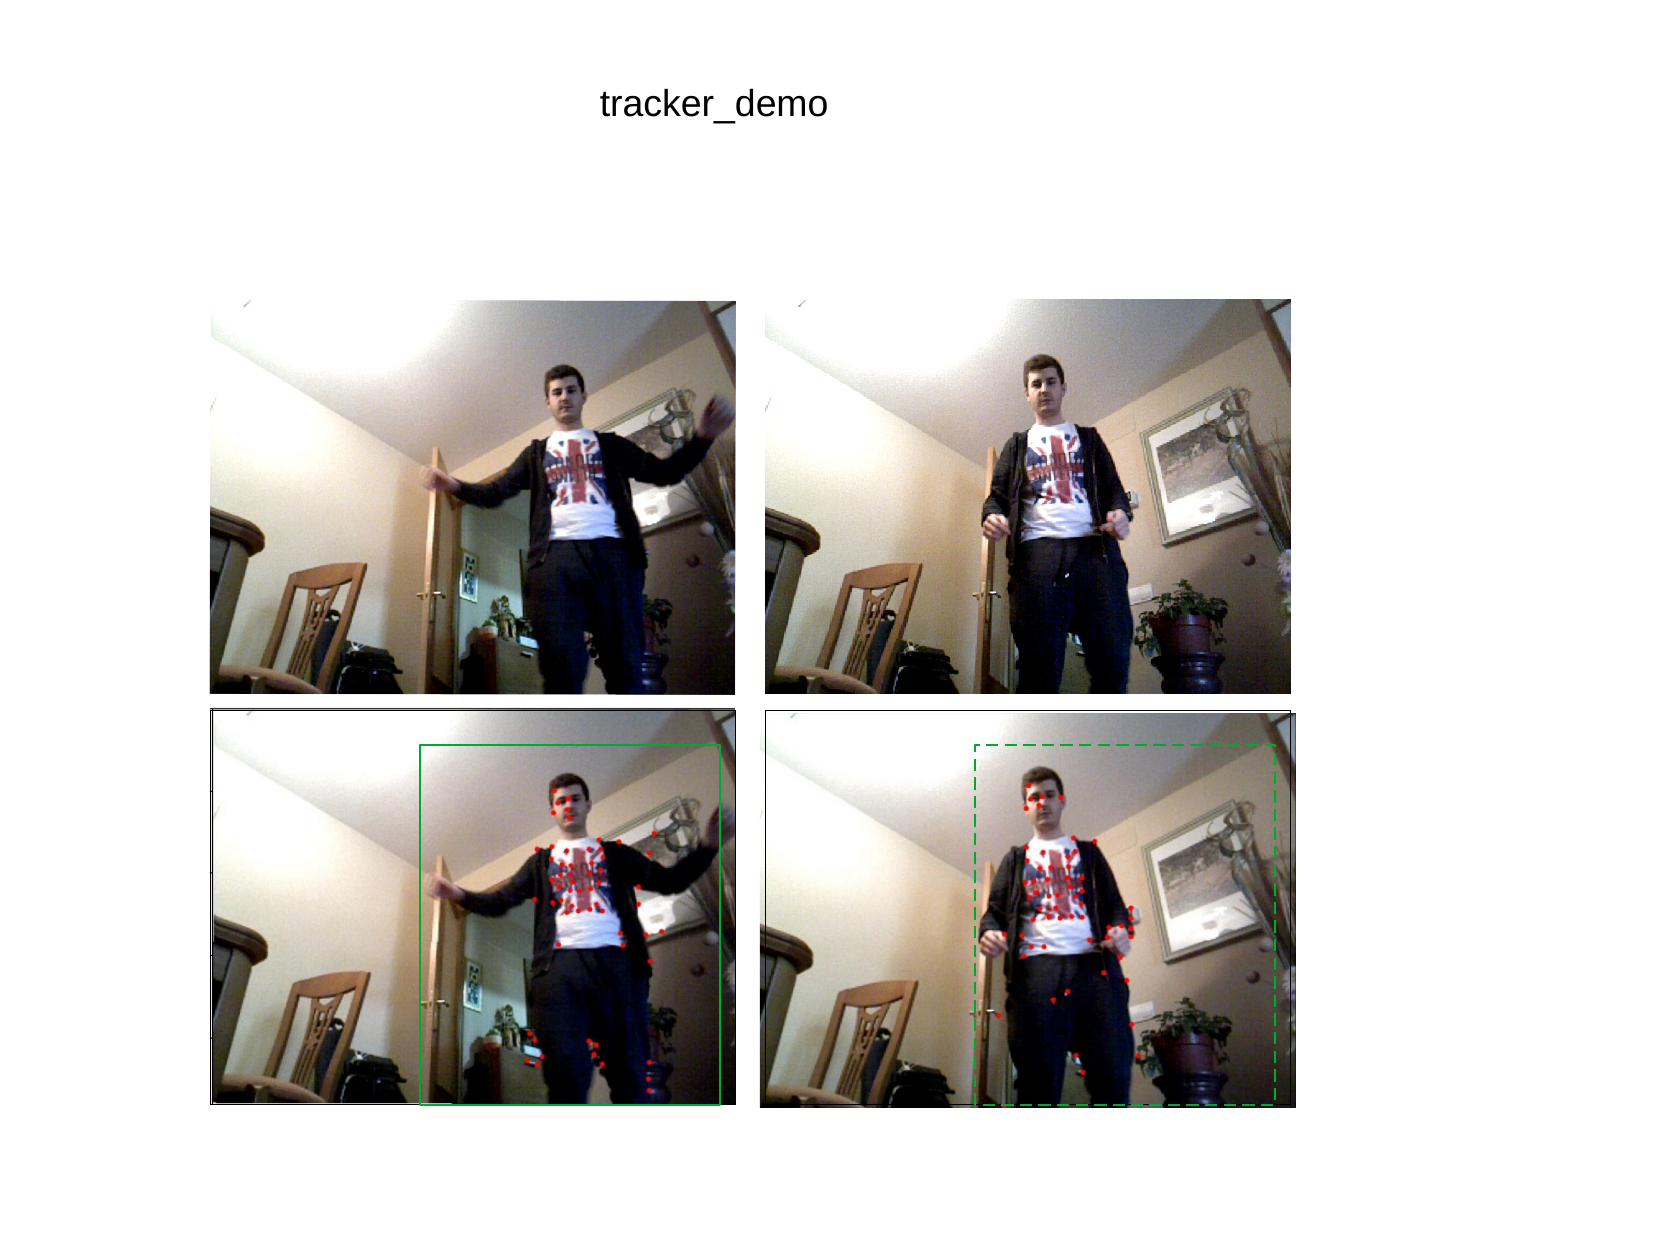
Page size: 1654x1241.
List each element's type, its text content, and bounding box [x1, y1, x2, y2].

picture [209, 300, 736, 695]
picture [211, 711, 735, 1104]
picture [765, 299, 1291, 694]
picture [766, 713, 1290, 1104]
picture [209, 707, 736, 1104]
text_box tracker_demo [585, 75, 1096, 132]
picture [421, 746, 719, 1104]
picture [759, 713, 1296, 1108]
